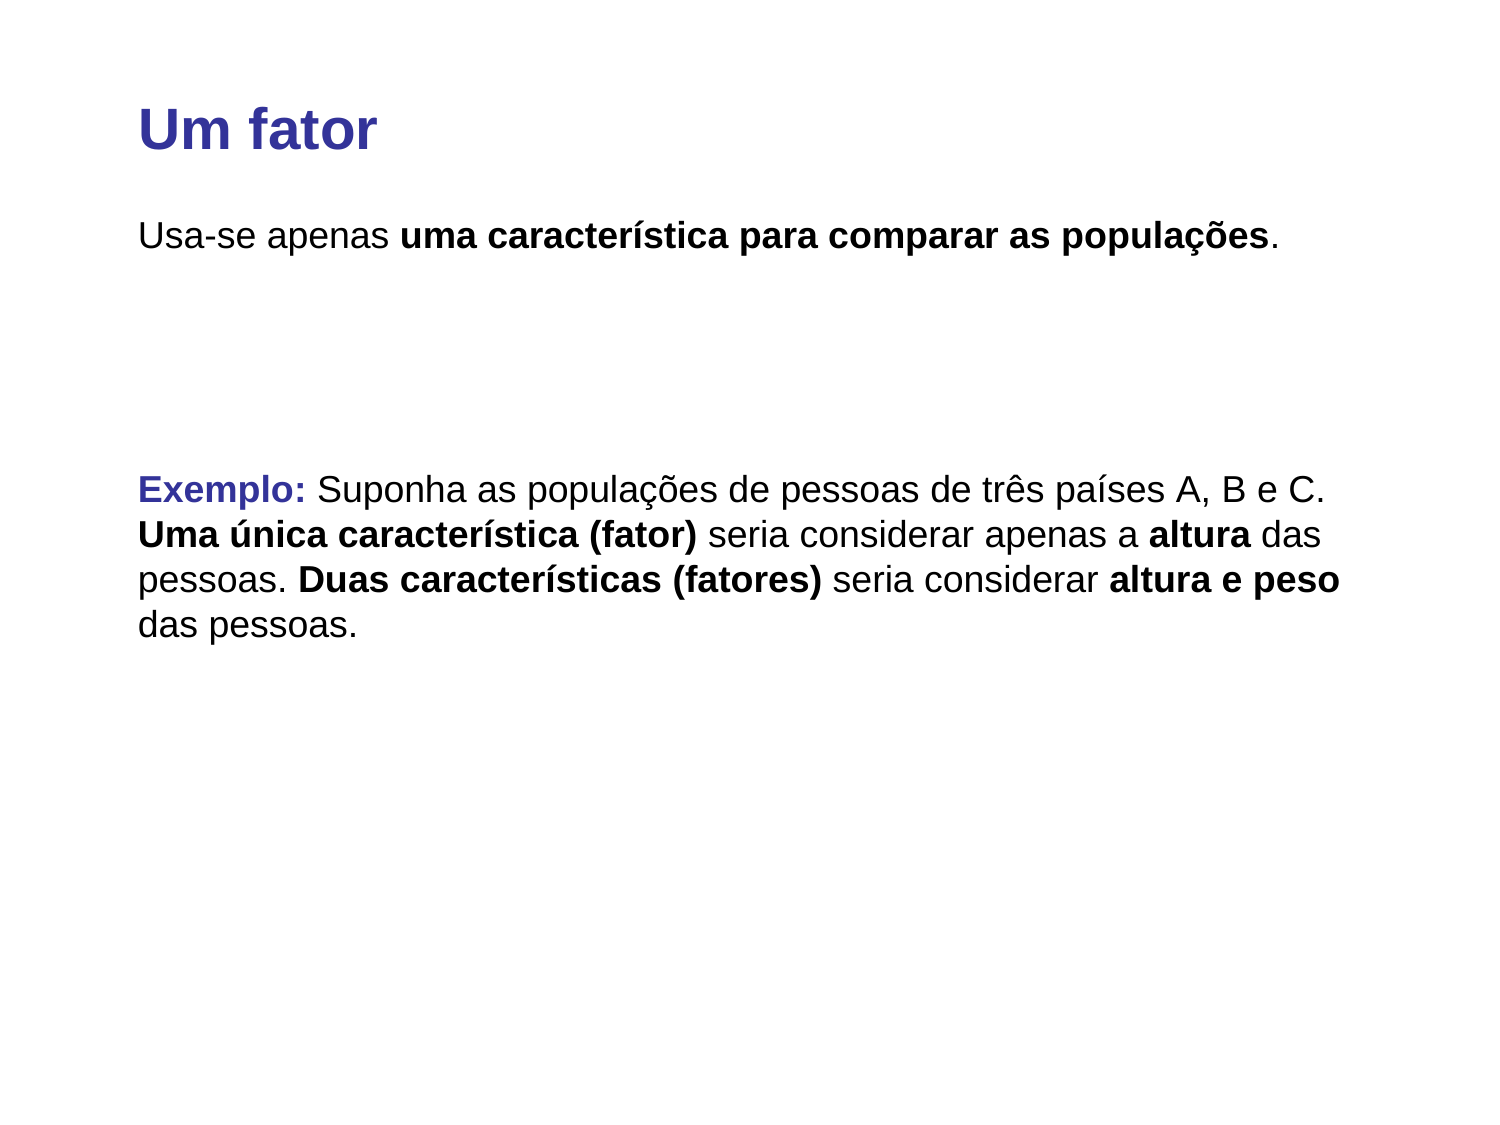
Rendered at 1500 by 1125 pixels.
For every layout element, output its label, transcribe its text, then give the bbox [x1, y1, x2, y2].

text_box Um fator [123, 84, 1400, 179]
text_box Usa-se apenas uma característica para comparar as populações. [123, 203, 1366, 286]
text_box Exemplo: Suponha as populações de pessoas de três países A, B e C. Uma única característica (fator) seria considerar apenas a altura das pessoas. Duas características (fatores) seria considerar altura e peso das pessoas. [123, 457, 1366, 653]
